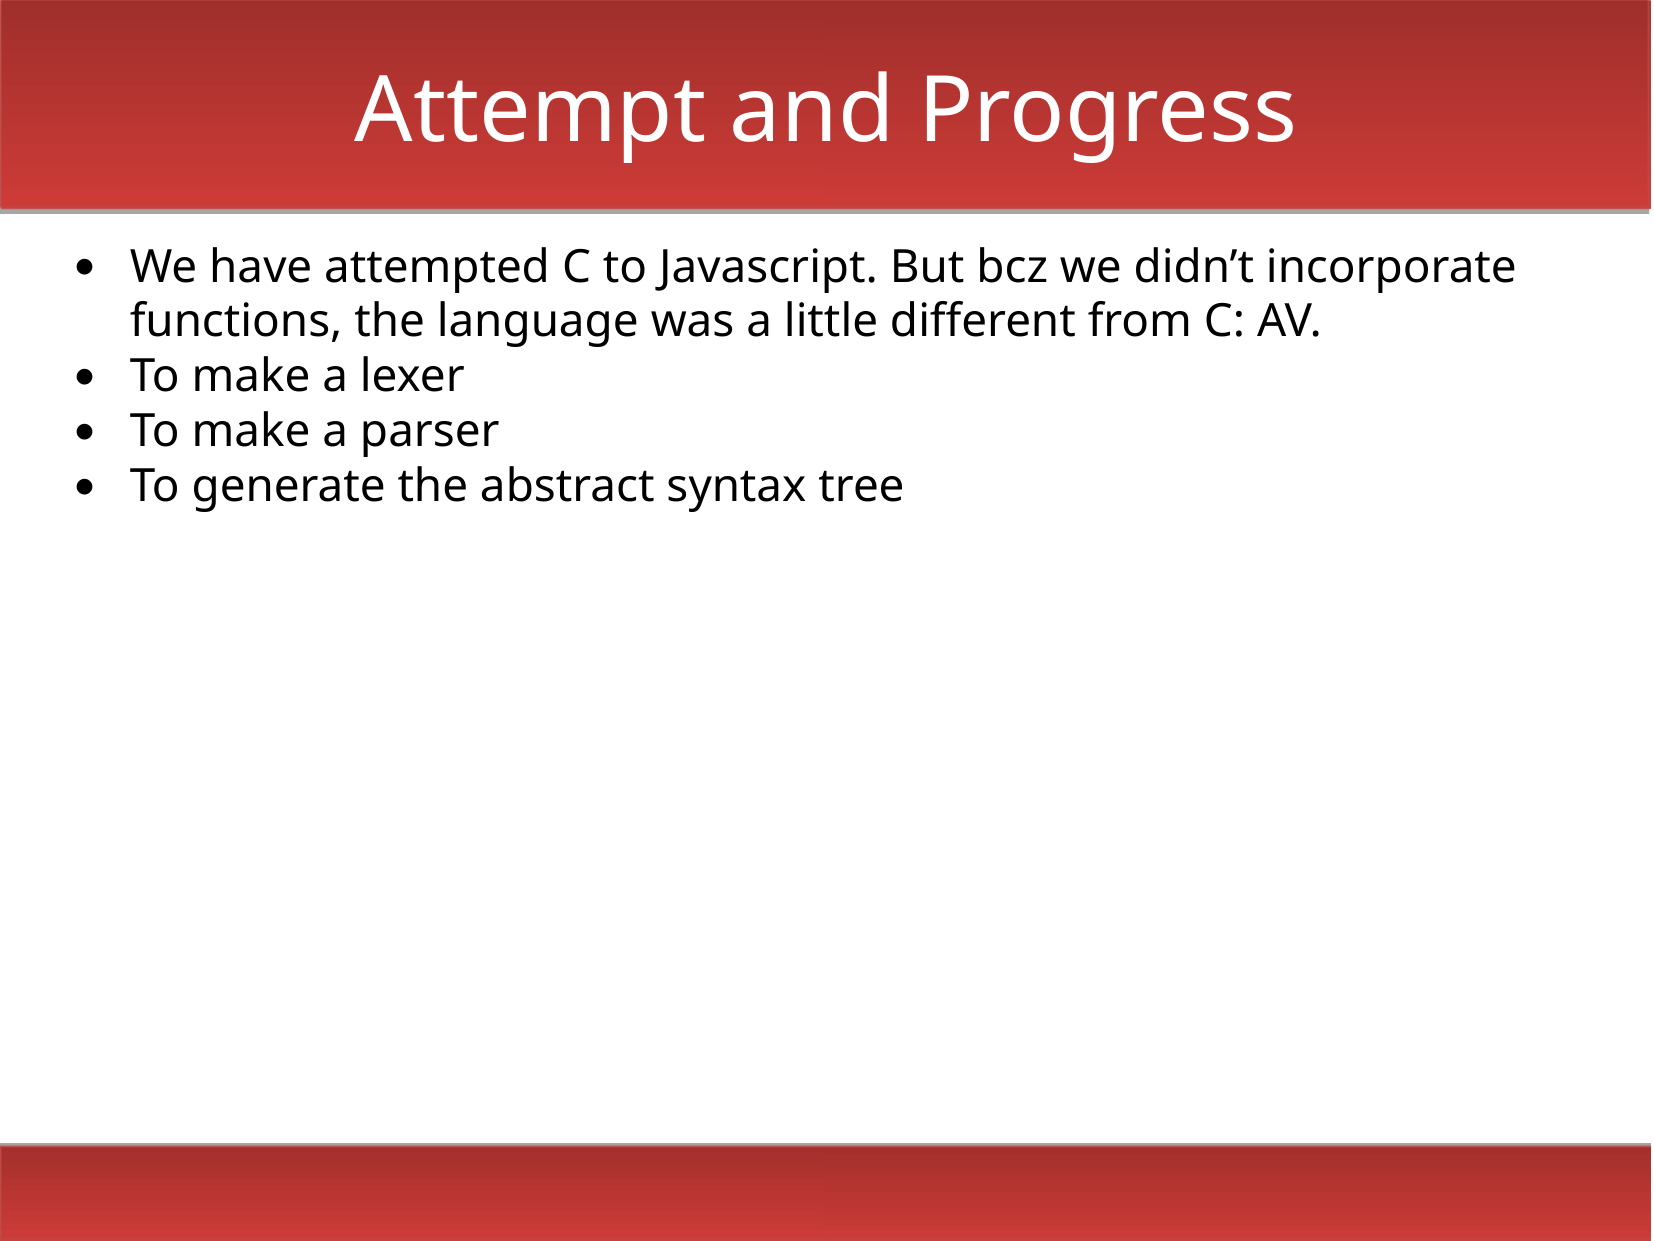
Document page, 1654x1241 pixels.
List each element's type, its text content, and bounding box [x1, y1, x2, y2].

text_box We have attempted C to Javascript. But bcz we didn’t incorporate functions, the language was a little different from C: AV. To make a lexer To make a parser To generate the abstract syntax tree [58, 236, 1595, 1055]
picture [0, 1143, 1651, 1241]
picture [0, 0, 1651, 214]
text_box Attempt and Progress [58, 31, 1595, 178]
